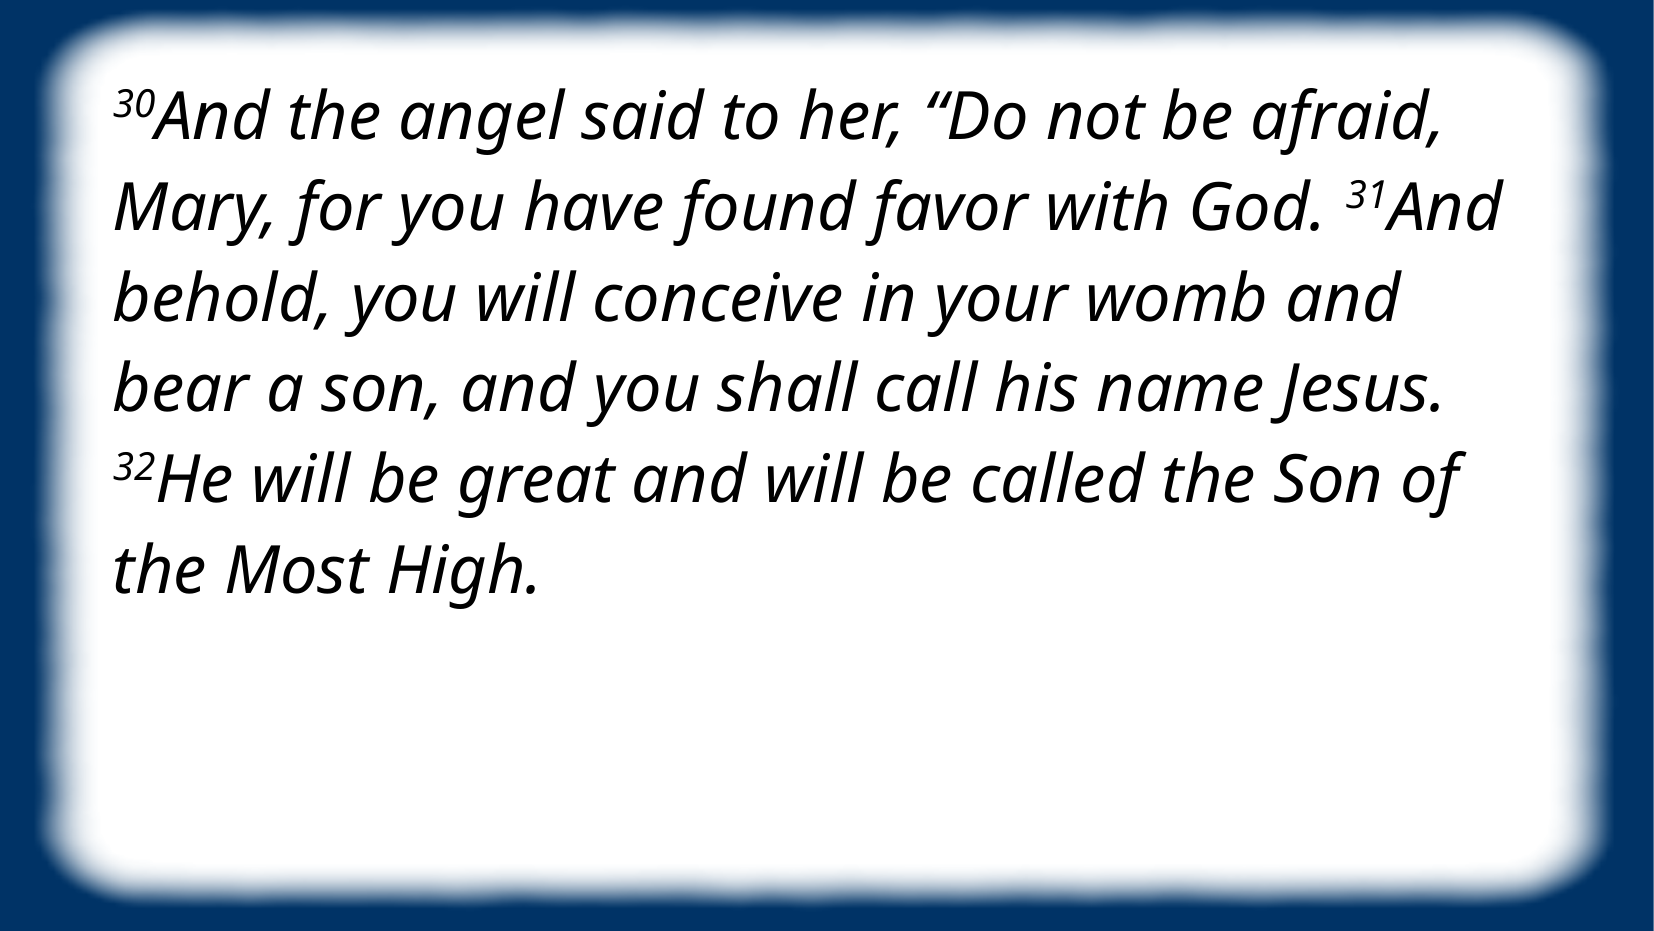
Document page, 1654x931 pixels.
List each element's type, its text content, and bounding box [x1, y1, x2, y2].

picture [0, 0, 1654, 931]
text_box 30And the angel said to her, “Do not be afraid, Mary, for you have found favor with God. 31And behold, you will conceive in your womb and bear a son, and you shall call his name Jesus. 32He will be great and will be called the Son of the Most High. [98, 60, 1554, 609]
